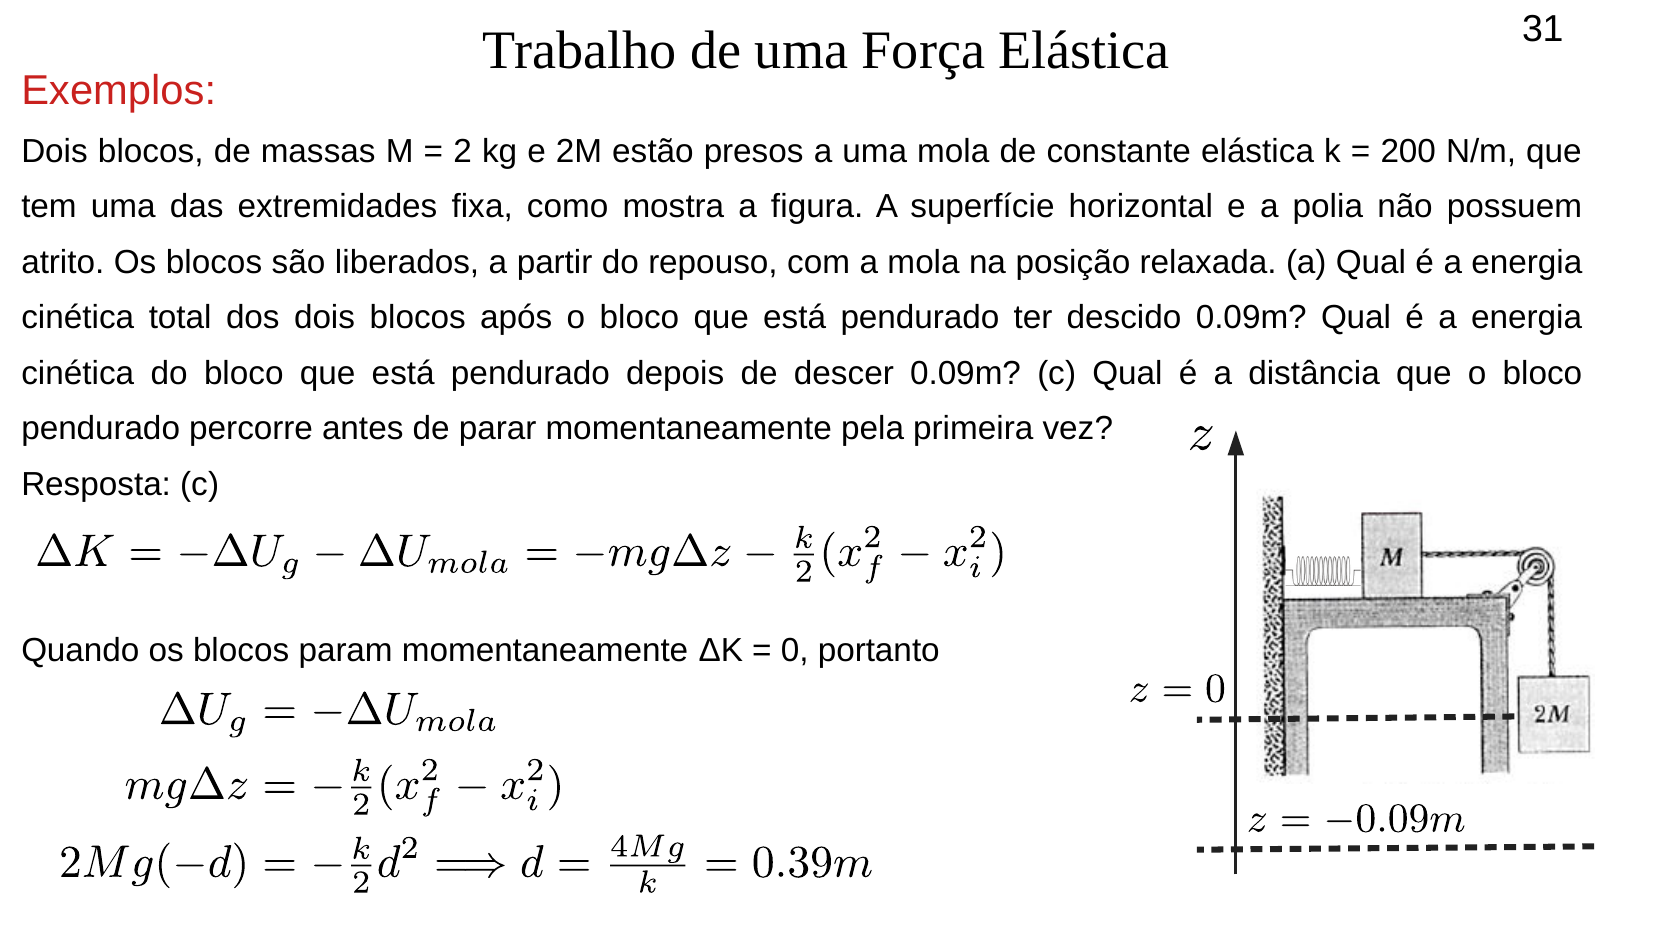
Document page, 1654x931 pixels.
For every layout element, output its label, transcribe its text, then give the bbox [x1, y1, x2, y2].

picture [1128, 674, 1225, 703]
picture [57, 689, 874, 895]
text_box Exemplos: Dois blocos, de massas M = 2 kg e 2M estão presos a uma mola de constante elástica k = 200 N/m, que tem uma das extremidades fixa, como mostra a figura. A superfície horizontal e a polia não possuem atrito. Os blocos são liberados, a partir do repouso, com a mola na posição relaxada. (a) Qual é a energia cinética total dos dois blocos após o bloco que está pendurado ter descido 0.09m? Qual é a energia cinética do bloco que está pendurado depois de descer 0.09m? (c) Qual é a distância que o bloco pendurado percorre antes de parar momentaneamente pela primeira vez? Resposta: (c) Quando os blocos param momentaneamente ΔK = 0, portanto [6, 59, 1600, 677]
text_box <number> [1507, 0, 1654, 71]
picture [33, 524, 1005, 586]
text_box Trabalho de uma Força Elástica [468, 0, 1186, 88]
picture [1246, 804, 1465, 833]
picture [1187, 425, 1213, 451]
picture [1252, 486, 1595, 784]
